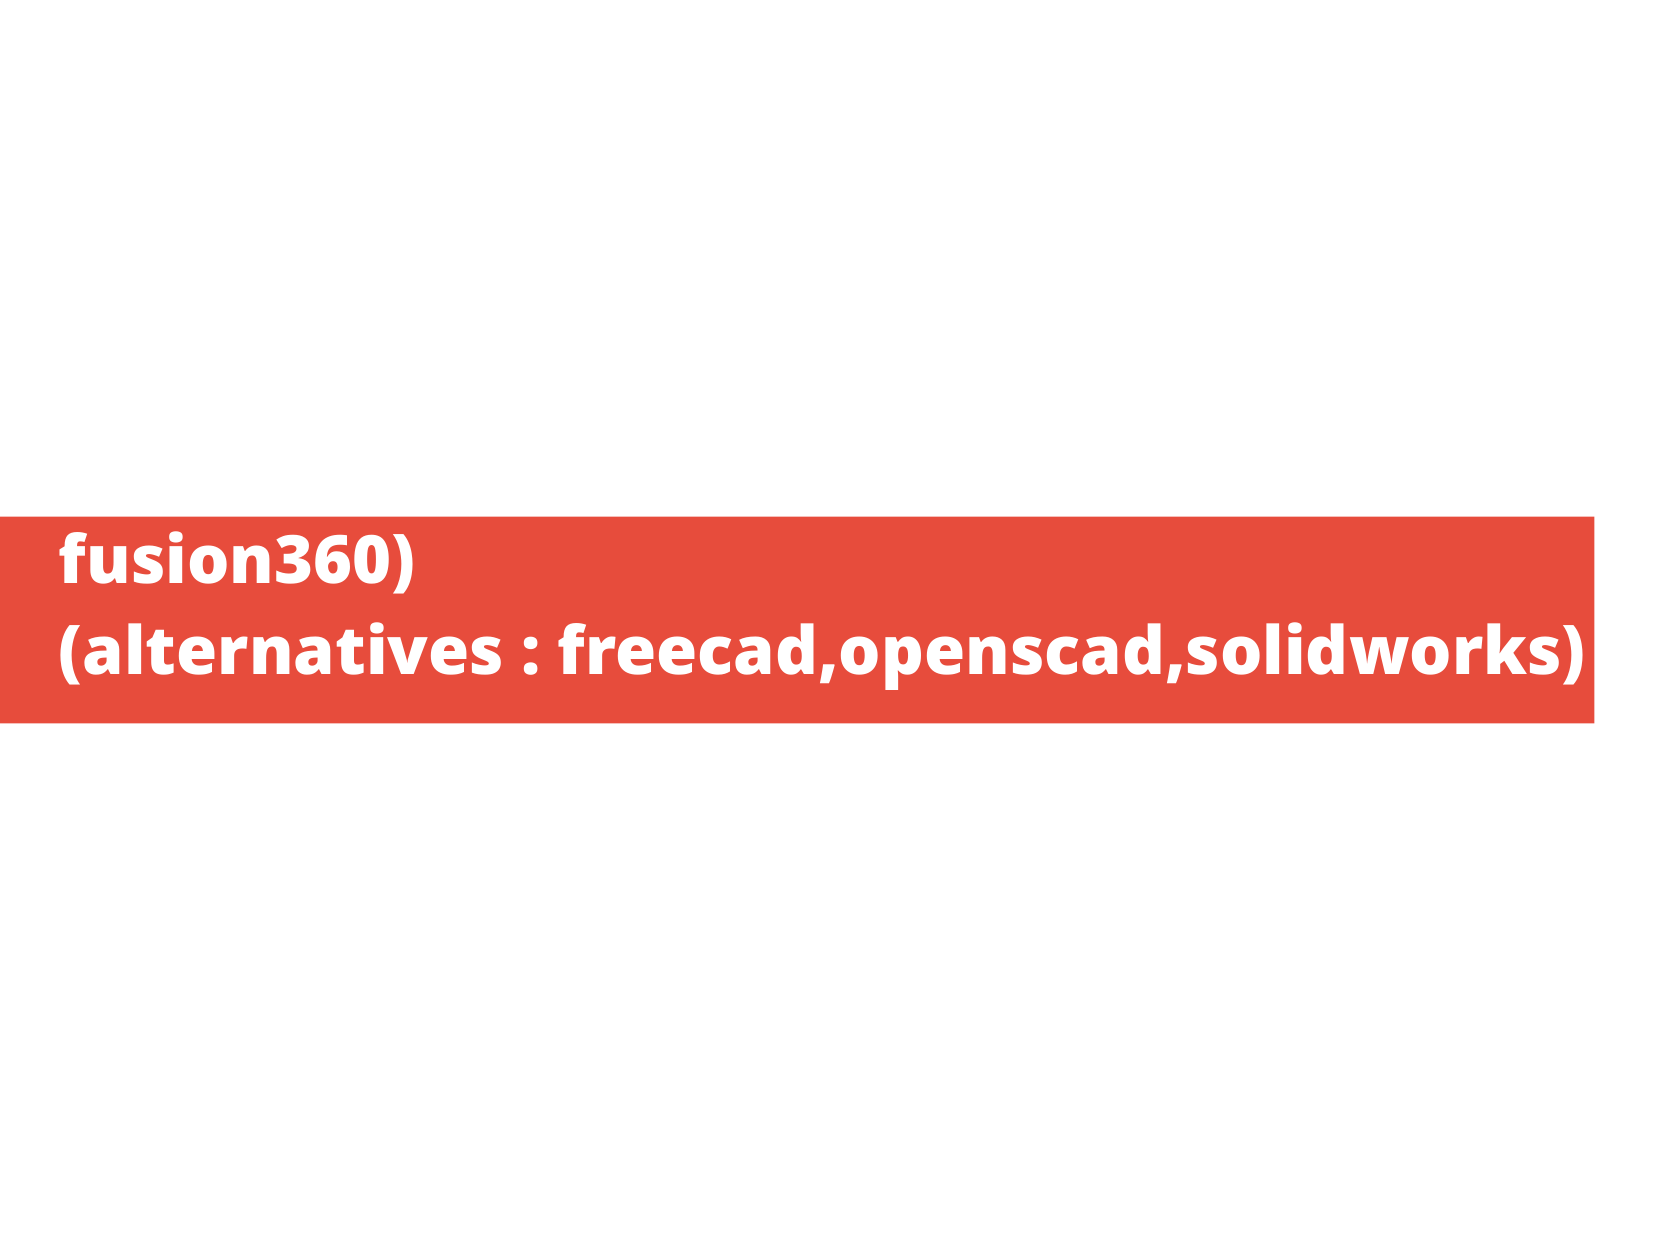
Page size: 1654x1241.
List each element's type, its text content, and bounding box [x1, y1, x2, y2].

title Introduction à la CAD (logiciel exemple: fusion360) (alternatives : freecad,openscad,solidworks) [59, 546, 1595, 694]
